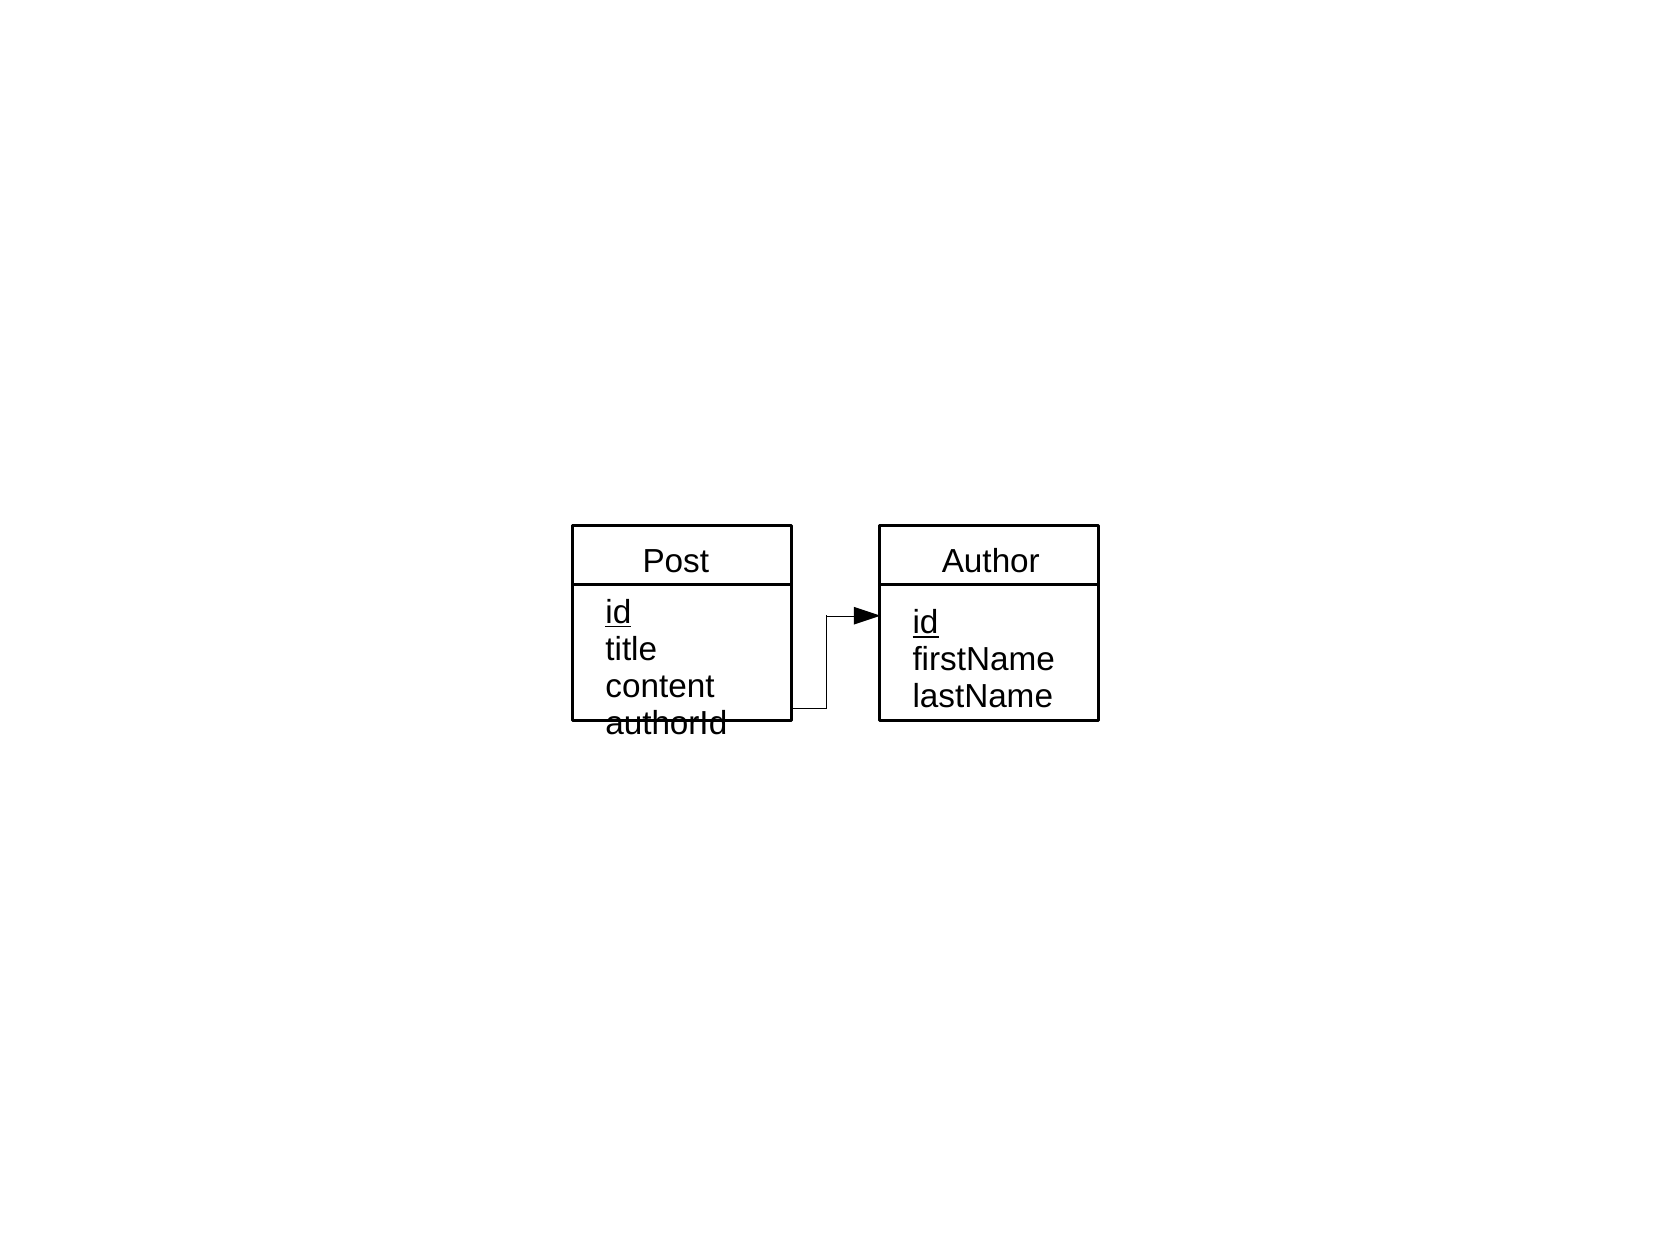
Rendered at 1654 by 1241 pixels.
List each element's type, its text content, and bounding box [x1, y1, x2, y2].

text_box id firstName lastName [897, 596, 1087, 715]
text_box Post [627, 534, 739, 581]
text_box id title content authorId [590, 586, 780, 727]
text_box Author [927, 534, 1081, 581]
